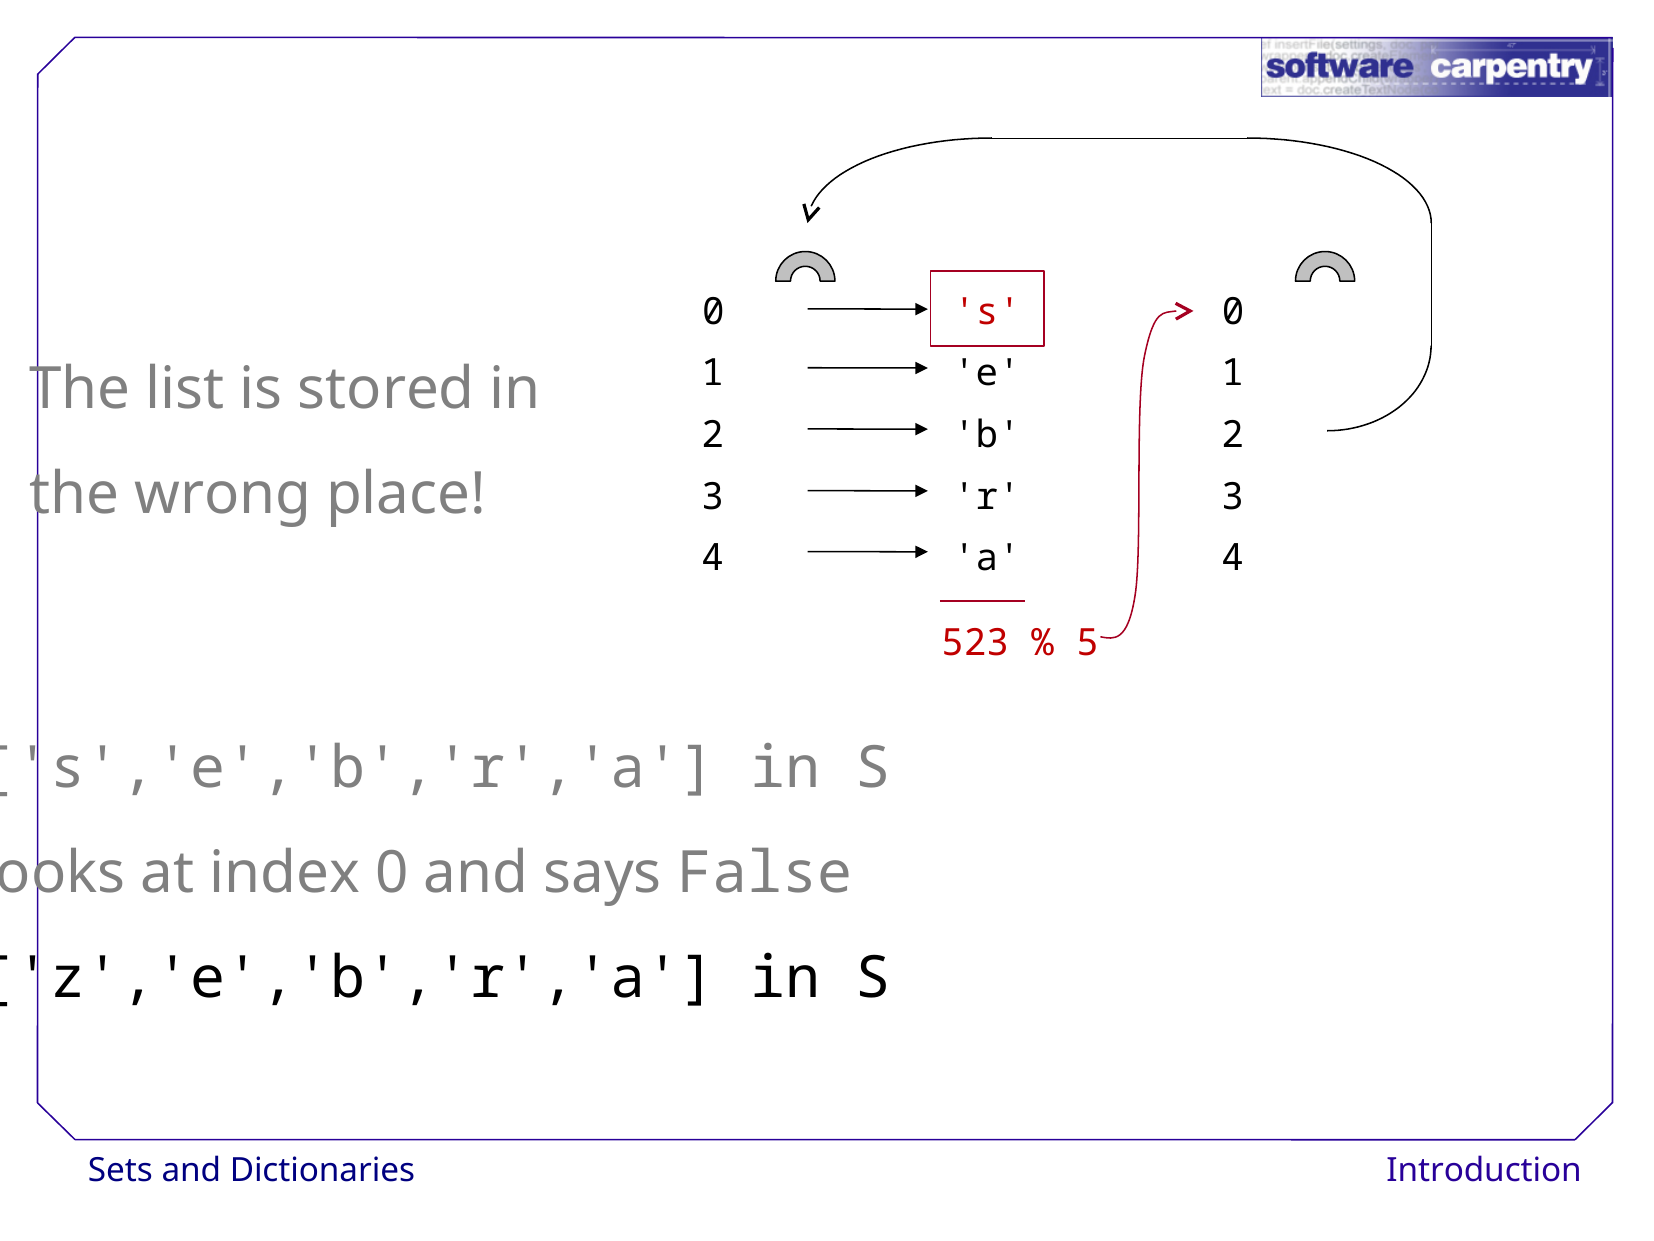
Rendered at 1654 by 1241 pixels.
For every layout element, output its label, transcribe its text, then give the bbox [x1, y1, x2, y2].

text_box [777, 251, 835, 282]
text_box 1 [1166, 332, 1299, 394]
text_box 'e' [921, 332, 1053, 393]
table_header [1300, 281, 1356, 341]
table_cell [779, 341, 836, 402]
table_cell [1299, 523, 1356, 583]
text_box 0 [1167, 271, 1300, 347]
picture [1261, 39, 1613, 97]
text_box ['s','e','b','r','a'] in S looks at index 0 and says False ['z','e','b','r','a'] in S [0, 686, 1056, 1017]
table_cell [1299, 462, 1356, 523]
text_box 'b' [921, 393, 1053, 469]
text_box 2 [707, 423, 717, 440]
text_box 1 [707, 362, 712, 383]
text_box 2 [707, 394, 779, 455]
text_box 0 [709, 304, 719, 321]
text_box 'r' [921, 469, 1053, 516]
table_cell [779, 402, 836, 462]
table_cell [779, 462, 836, 523]
text_box 523 % 5 [921, 602, 1120, 678]
text_box [1297, 251, 1355, 282]
text_box 's' [930, 271, 1044, 332]
text_box 1 [707, 332, 779, 394]
text_box 2 [1166, 394, 1299, 455]
text_box The list is stored in the wrong place! [14, 308, 707, 534]
text_box 4 [1166, 517, 1299, 593]
text_box 3 [707, 485, 717, 506]
text_box 3 [707, 455, 779, 517]
text_box 'a' [921, 516, 1053, 592]
text_box 3 [1166, 455, 1299, 517]
table_cell [1299, 402, 1356, 462]
text_box 0 [647, 271, 780, 347]
table_cell [1299, 341, 1356, 402]
text_box 0 [707, 300, 717, 315]
table_header [780, 281, 836, 341]
text_box 4 [646, 517, 779, 593]
table_cell [779, 523, 836, 583]
